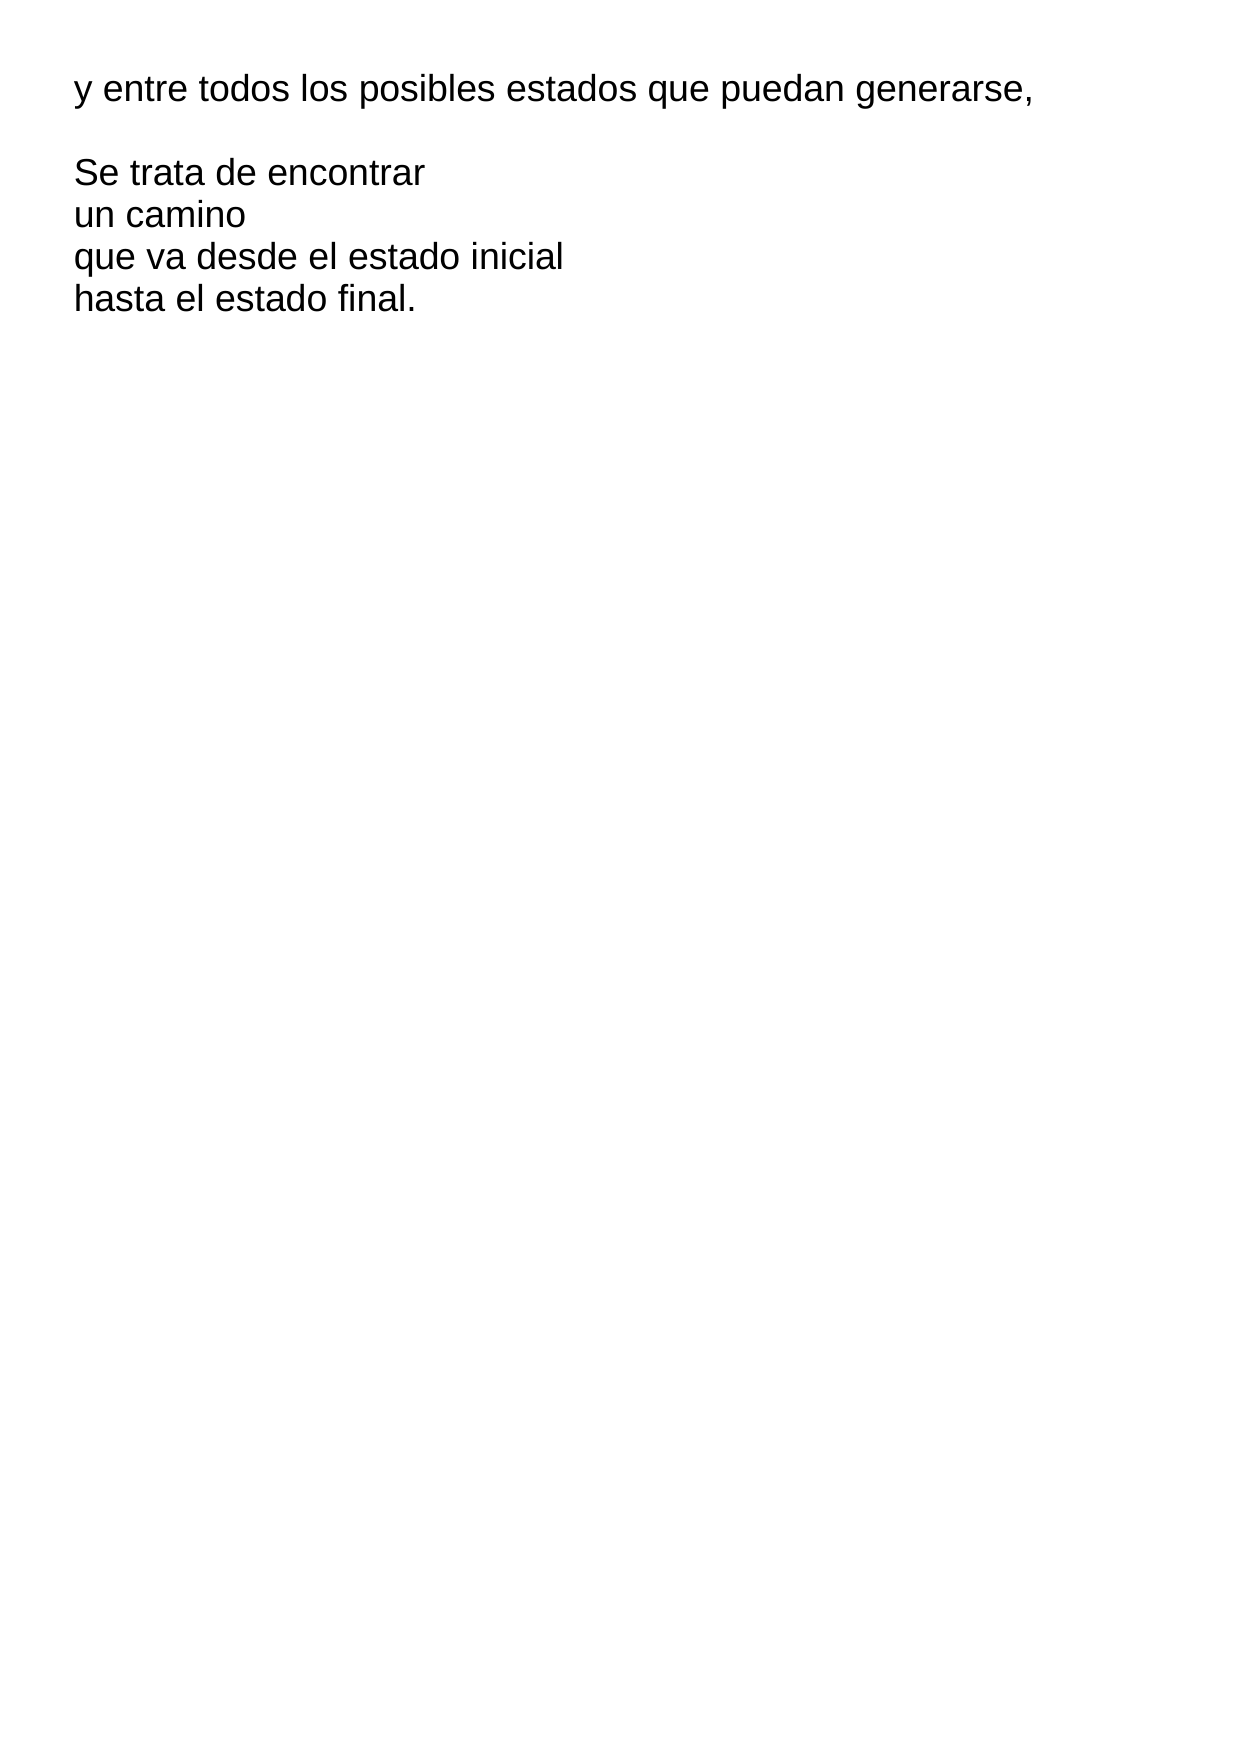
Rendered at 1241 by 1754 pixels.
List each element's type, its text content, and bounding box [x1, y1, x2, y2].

text_box y entre todos los posibles estados que puedan generarse, Se trata de encontrar un camino que va desde el estado inicial hasta el estado final. [58, 59, 1050, 327]
